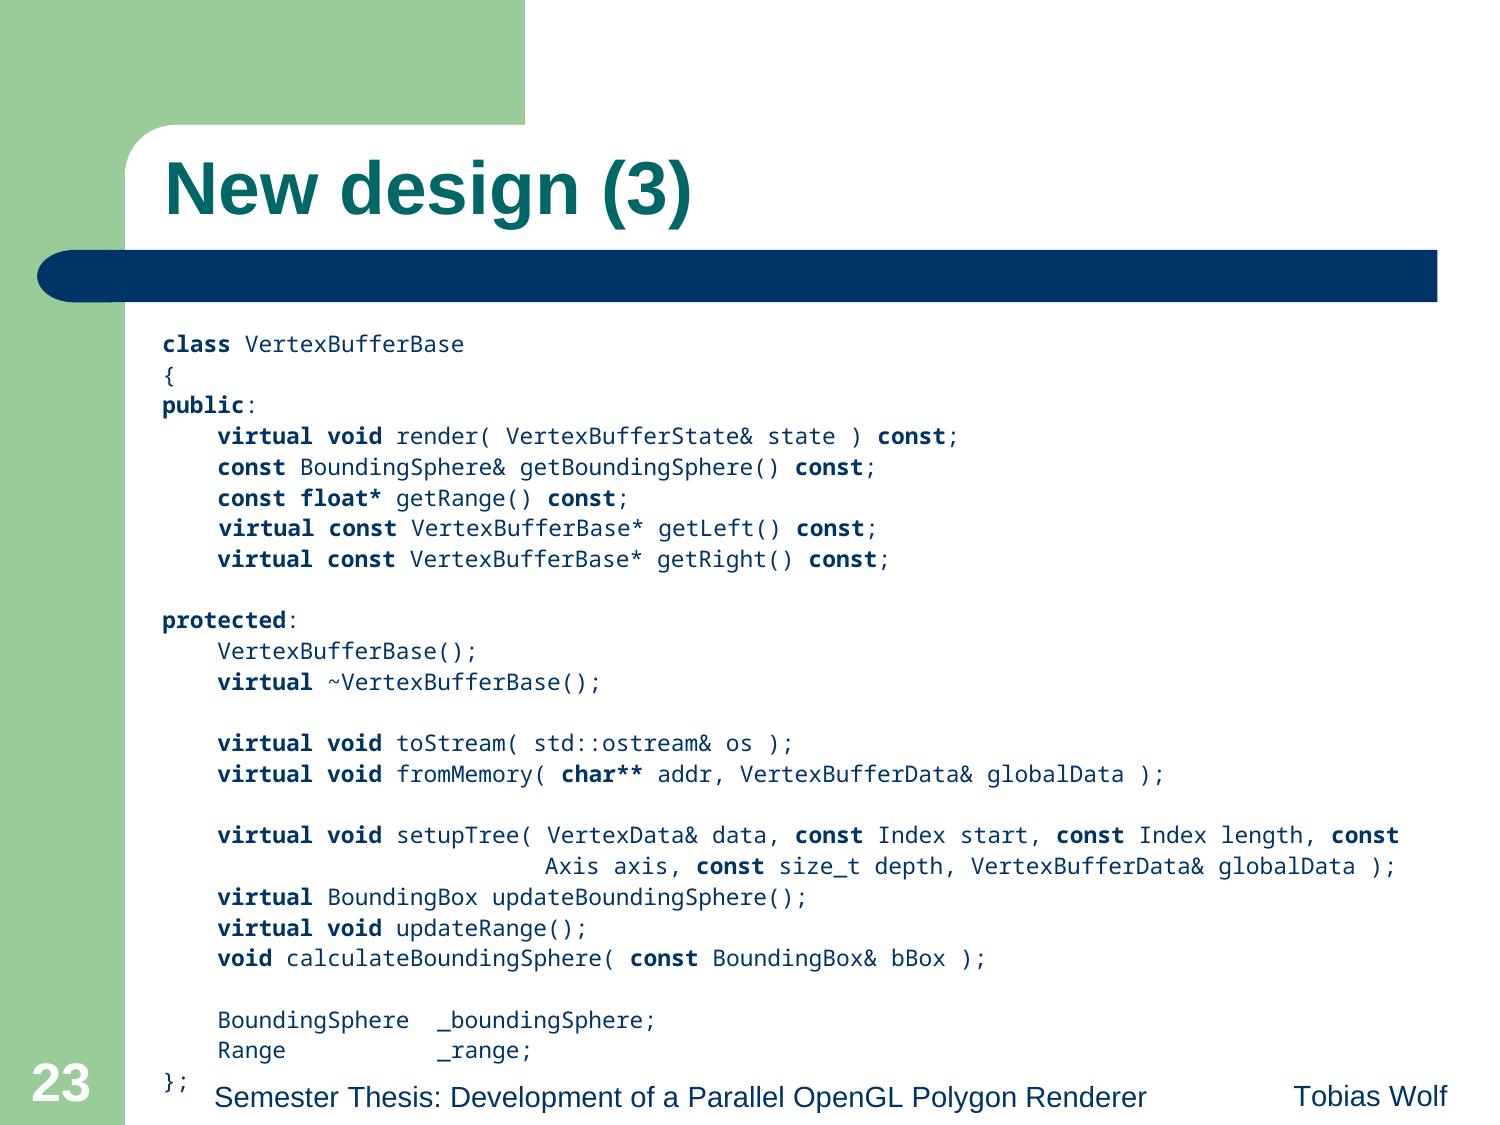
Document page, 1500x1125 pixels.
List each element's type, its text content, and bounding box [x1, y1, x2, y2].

title New design (3) [149, 124, 1463, 238]
list class VertexBufferBase { public: virtual void render( VertexBufferState& state ) const; const BoundingSphere& getBoundingSphere() const; const float* getRange() const; virtual const VertexBufferBase* getLeft() const; virtual const VertexBufferBase* getRight() const; protected: VertexBufferBase(); virtual ~VertexBufferBase(); virtual void toStream( std::ostream& os ); virtual void fromMemory( char** addr, VertexBufferData& globalData ); virtual void setupTree( VertexData& data, const Index start, const Index length, const Axis axis, const size_t depth, VertexBufferData& globalData ); virtual BoundingBox updateBoundingSphere(); virtual void updateRange(); void calculateBoundingSphere( const BoundingBox& bBox ); BoundingSphere _boundingSphere; Range _range; }; [147, 324, 1459, 1001]
